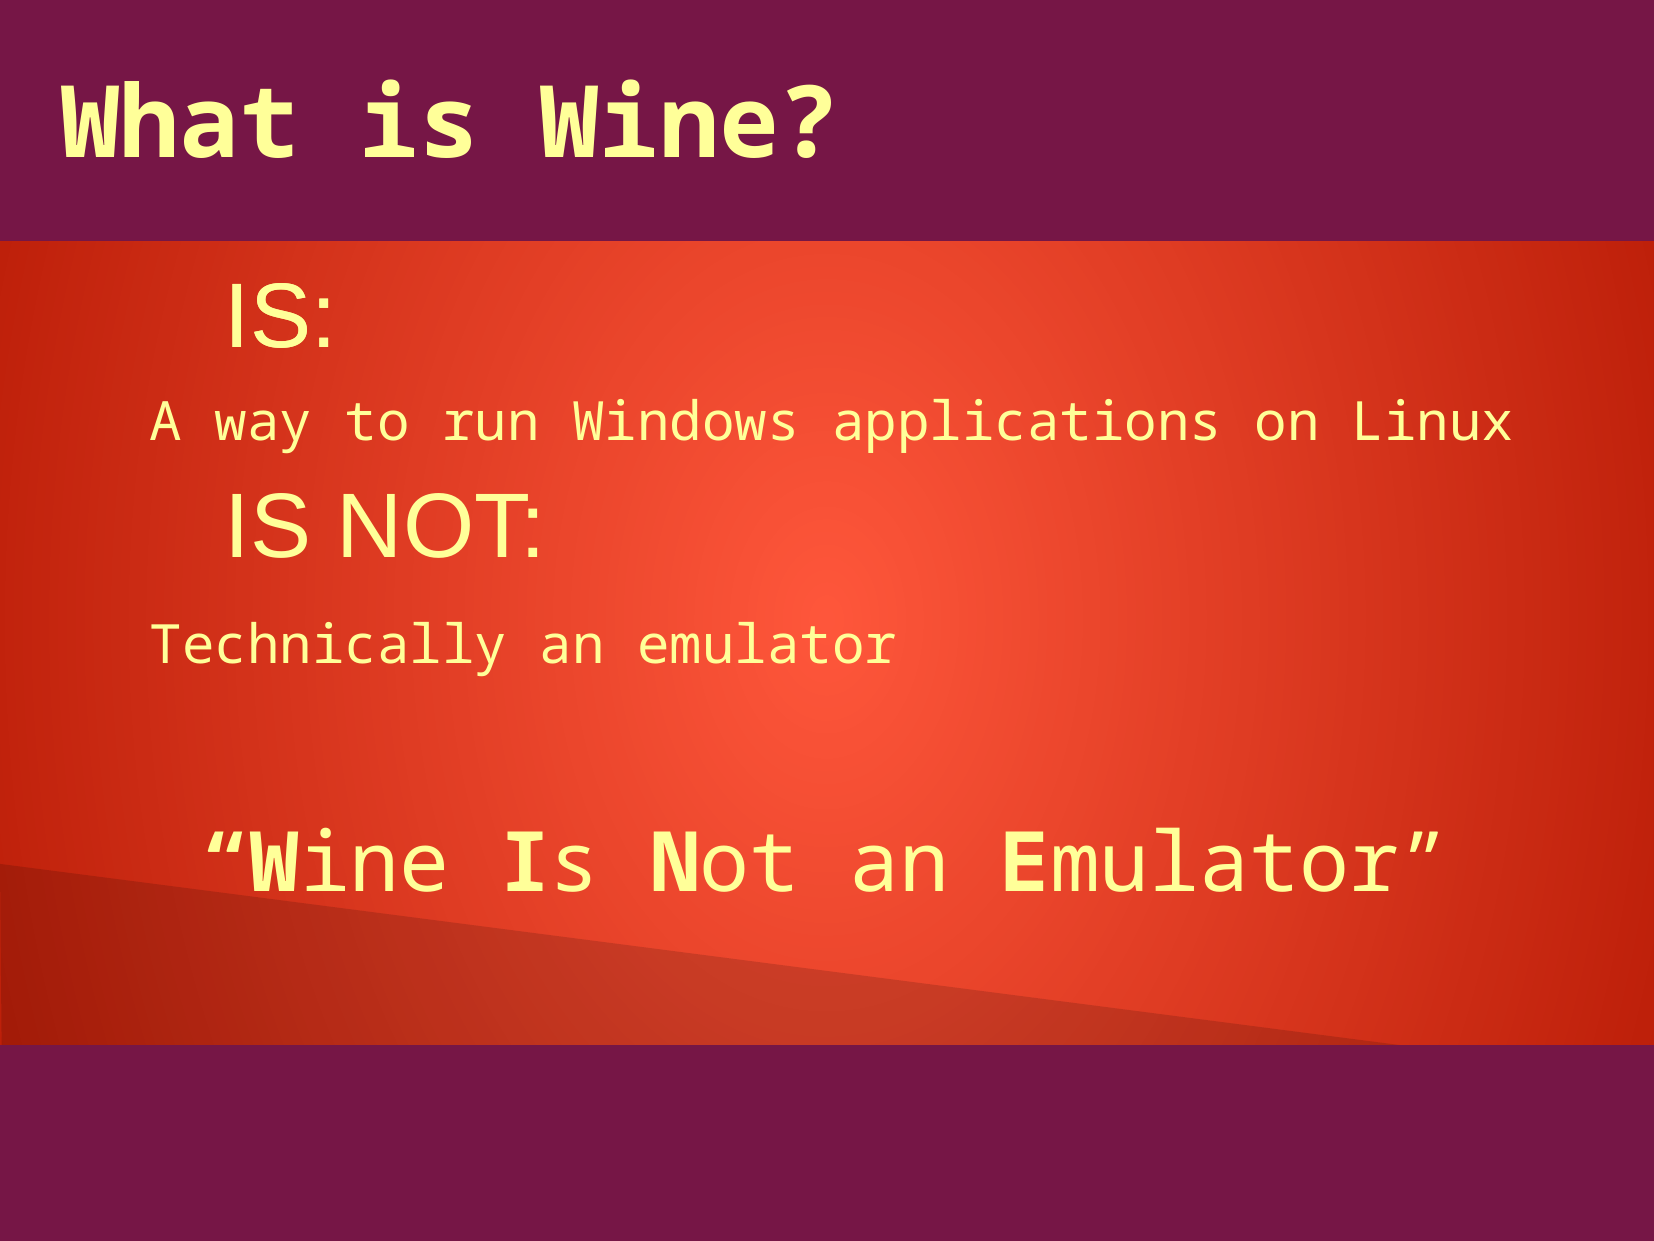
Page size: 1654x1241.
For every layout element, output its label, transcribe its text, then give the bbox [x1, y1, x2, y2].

text_box IS: [210, 257, 391, 376]
text_box “Wine Is Not an Emulator” [165, 795, 1486, 1015]
text_box IS NOT: [210, 467, 601, 586]
title What is Wine? [60, 45, 1546, 193]
text_box [0, 0, 1654, 196]
text_box Technically an emulator [135, 597, 1546, 721]
text_box [0, 1045, 1654, 1241]
text_box A way to run Windows applications on Linux [135, 375, 1546, 498]
